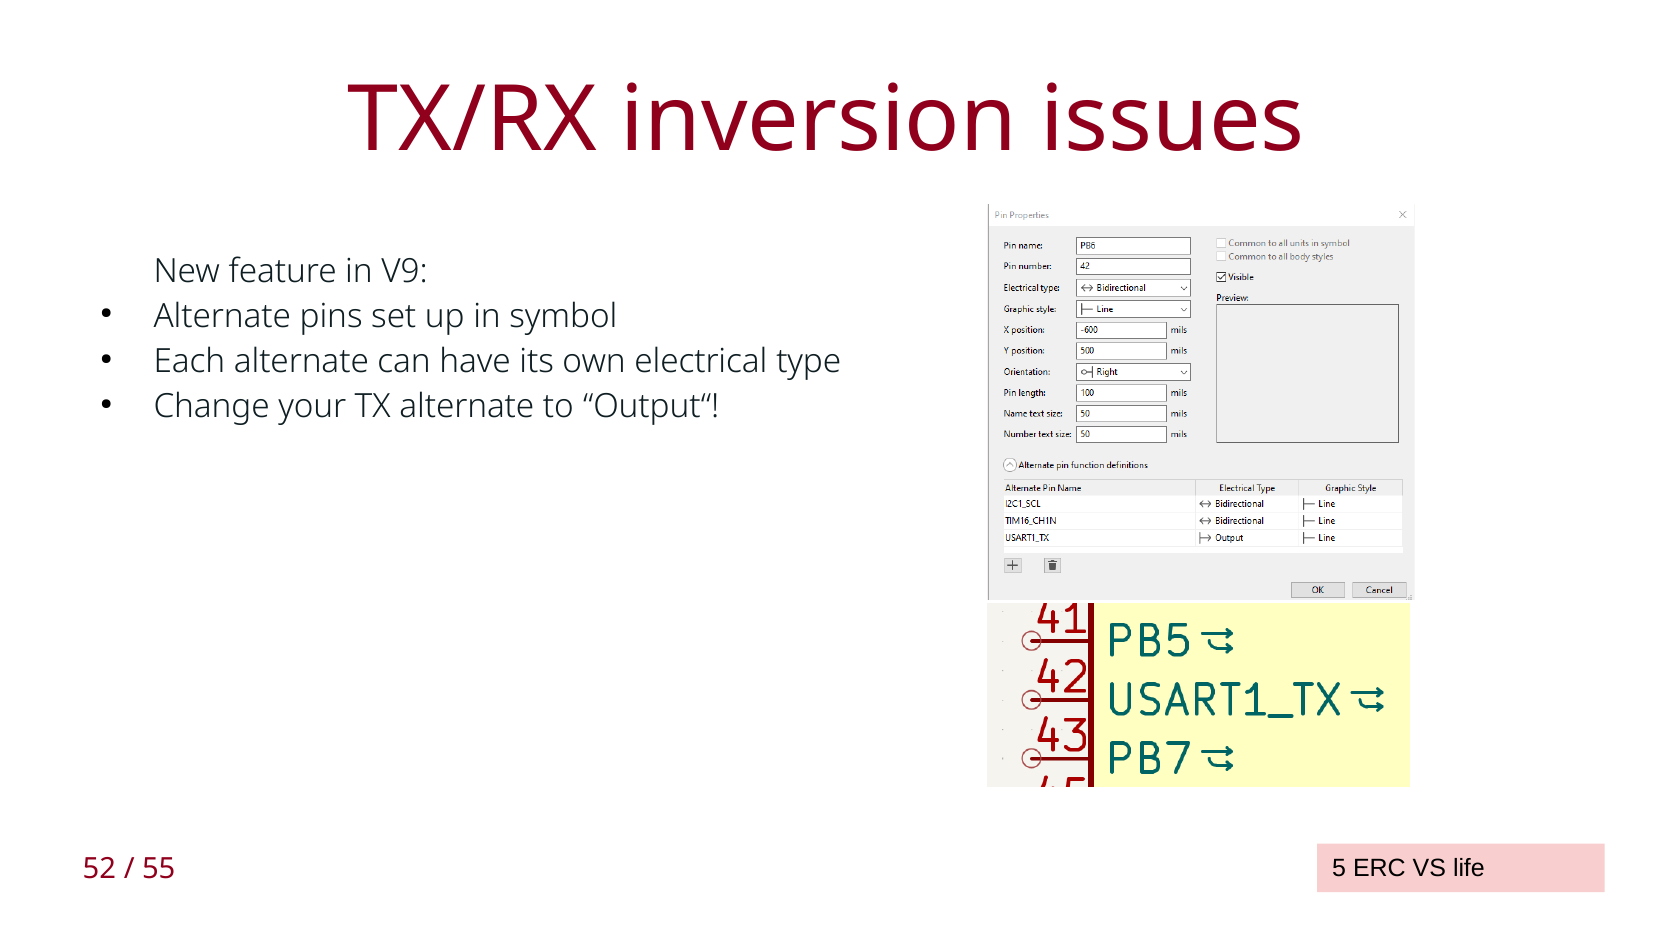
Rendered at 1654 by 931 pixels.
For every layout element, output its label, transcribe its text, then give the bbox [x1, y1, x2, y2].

text_box 5 ERC VS life [1317, 843, 1605, 893]
picture [987, 603, 1410, 787]
picture [987, 204, 1415, 600]
title TX/RX inversion issues [82, 37, 1571, 193]
list New feature in V9: Alternate pins set up in symbol Each alternate can have its own electrical type Change your TX alternate to “Output“! [82, 246, 926, 737]
